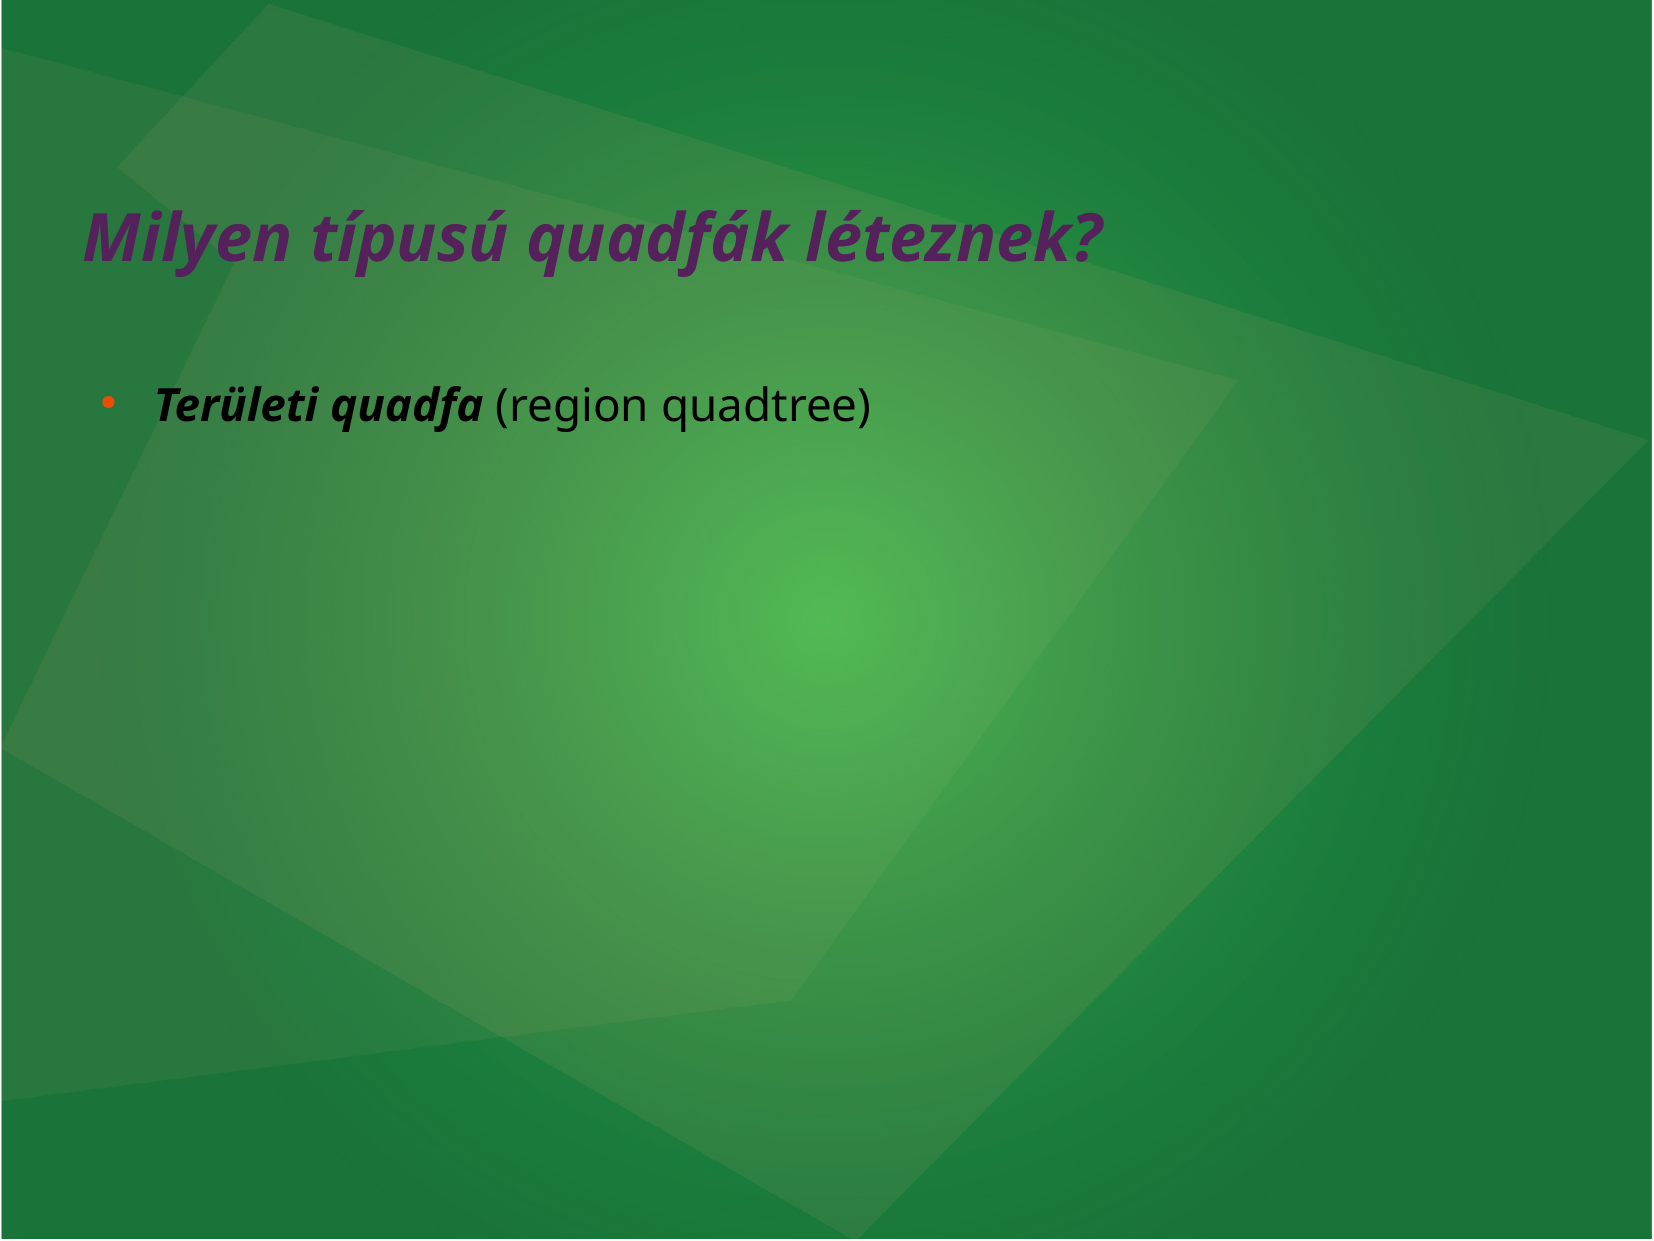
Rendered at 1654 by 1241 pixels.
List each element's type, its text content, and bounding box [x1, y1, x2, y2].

title Milyen típusú quadfák léteznek? [82, 132, 1571, 340]
picture [0, 0, 1652, 1241]
list Területi quadfa (region quadtree) [82, 372, 1571, 1093]
